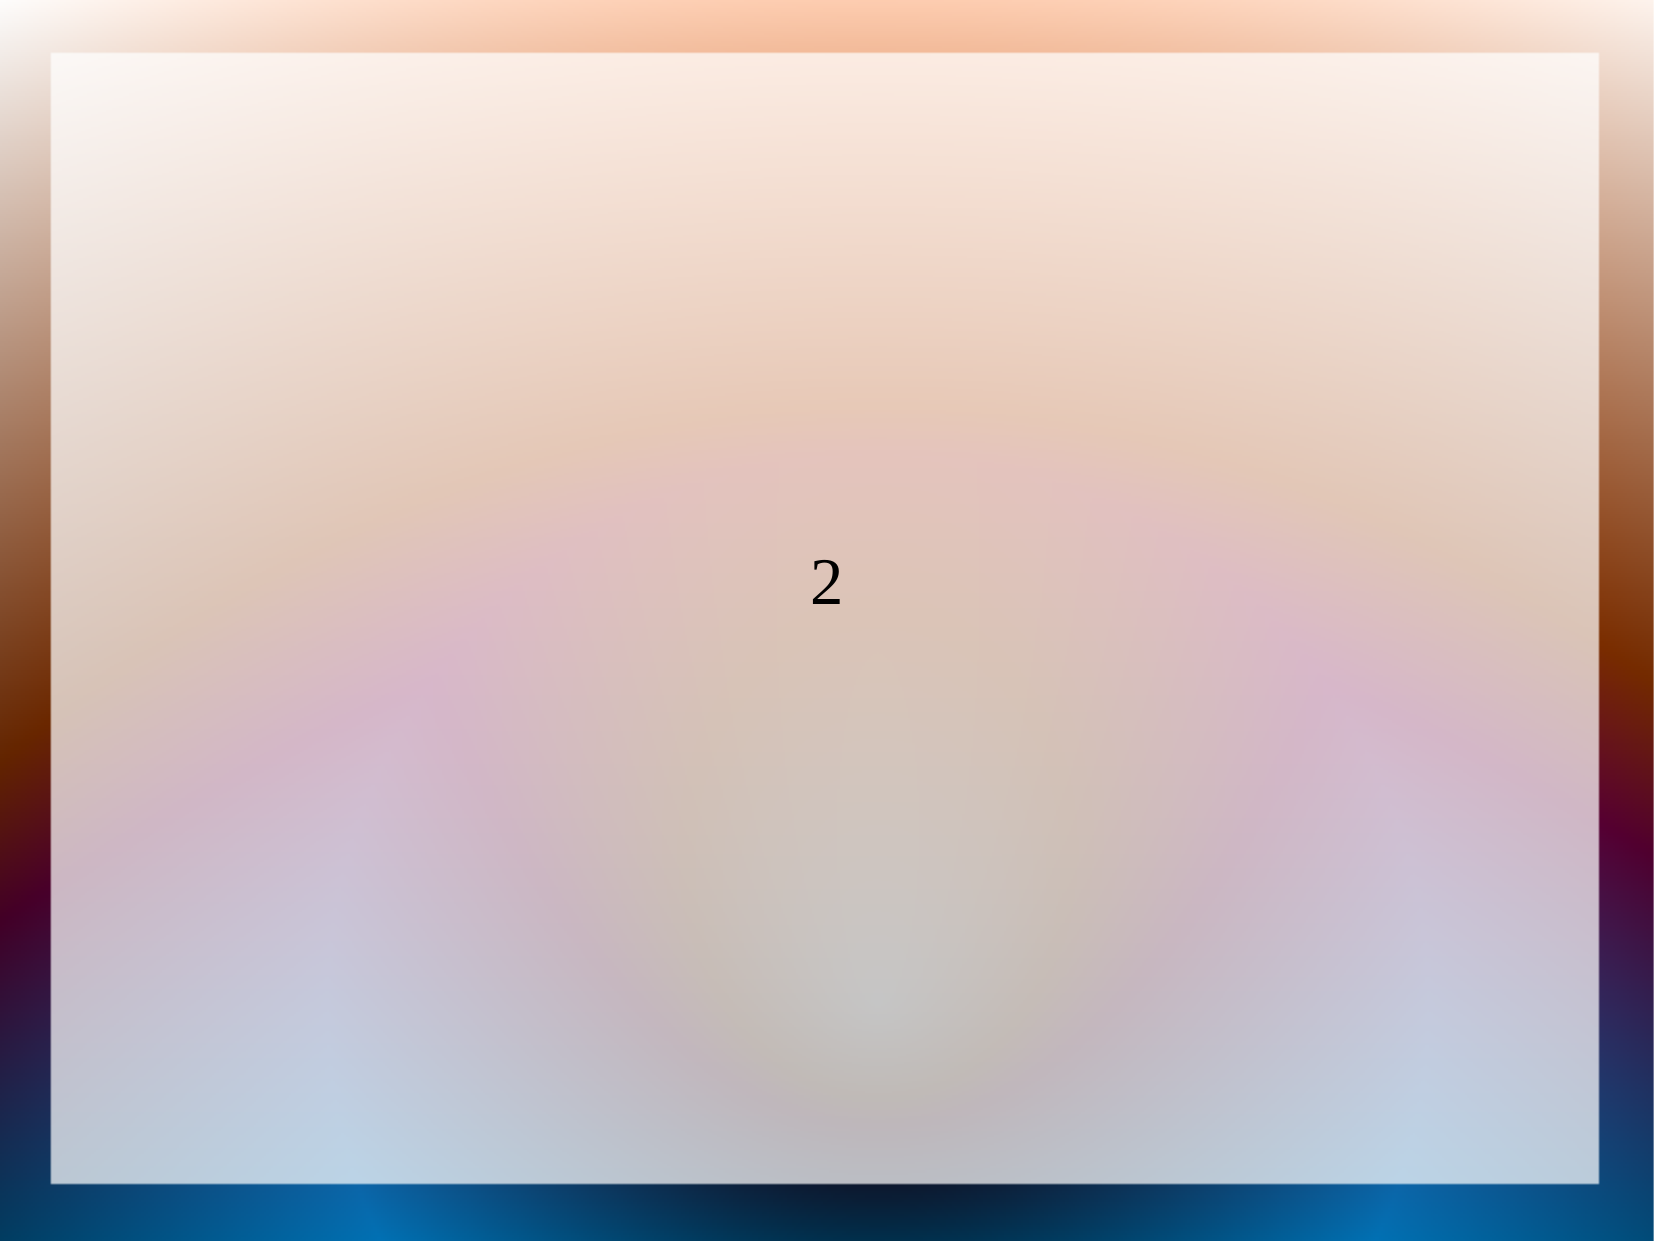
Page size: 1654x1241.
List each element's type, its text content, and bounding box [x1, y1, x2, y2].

subtitle 2 [82, 55, 1571, 1109]
picture [0, 0, 1654, 1241]
